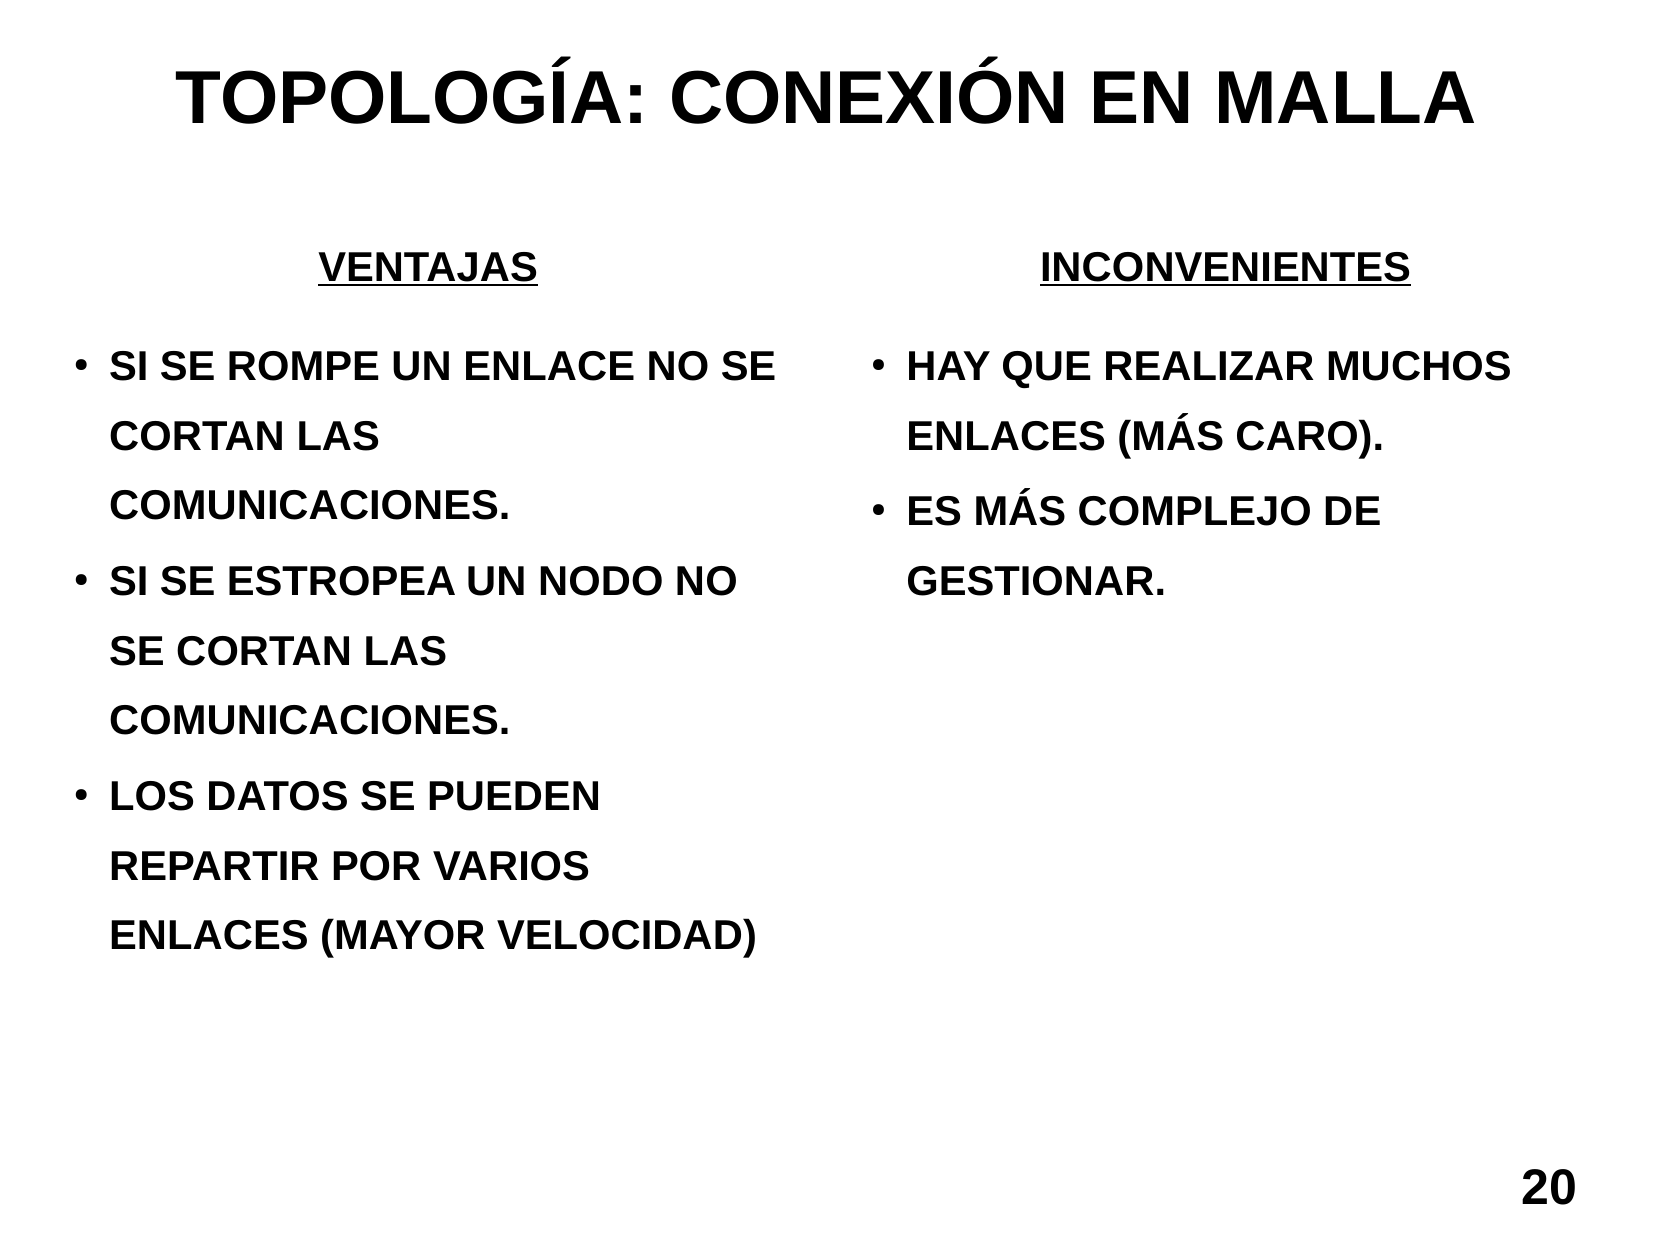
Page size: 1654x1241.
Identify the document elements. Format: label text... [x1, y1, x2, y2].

text_box VENTAJAS SI SE ROMPE UN ENLACE NO SE CORTAN LAS COMUNICACIONES. SI SE ESTROPEA UN NODO NO SE CORTAN LAS COMUNICACIONES. LOS DATOS SE PUEDEN REPARTIR POR VARIOS ENLACES (MAYOR VELOCIDAD) [59, 236, 798, 1123]
title TOPOLOGÍA: CONEXIÓN EN MALLA [82, 23, 1571, 172]
text_box <número> [1506, 1151, 1654, 1223]
text_box INCONVENIENTES HAY QUE REALIZAR MUCHOS ENLACES (MÁS CARO). ES MÁS COMPLEJO DE GESTIONAR. [856, 236, 1595, 1123]
